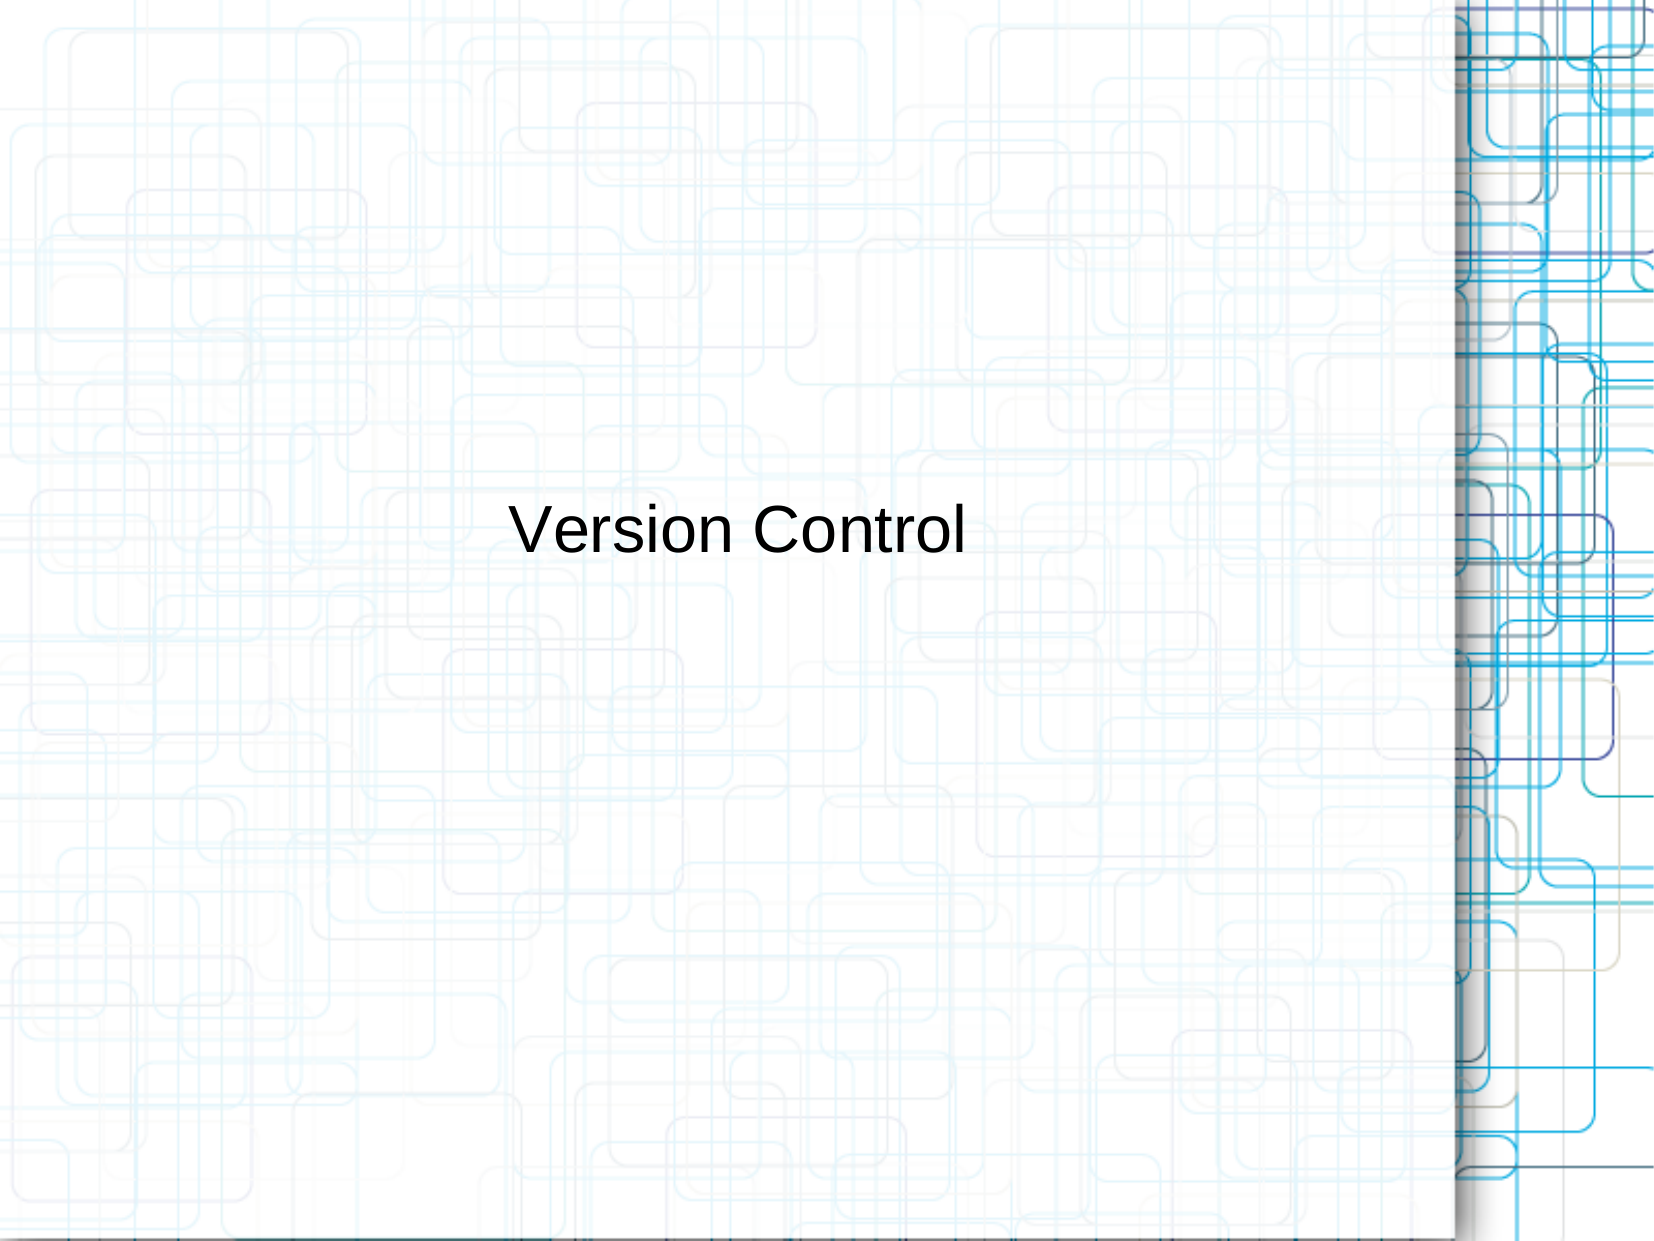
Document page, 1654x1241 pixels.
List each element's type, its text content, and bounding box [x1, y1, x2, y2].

subtitle Version Control [59, 49, 1418, 1010]
picture [0, 0, 1654, 1241]
